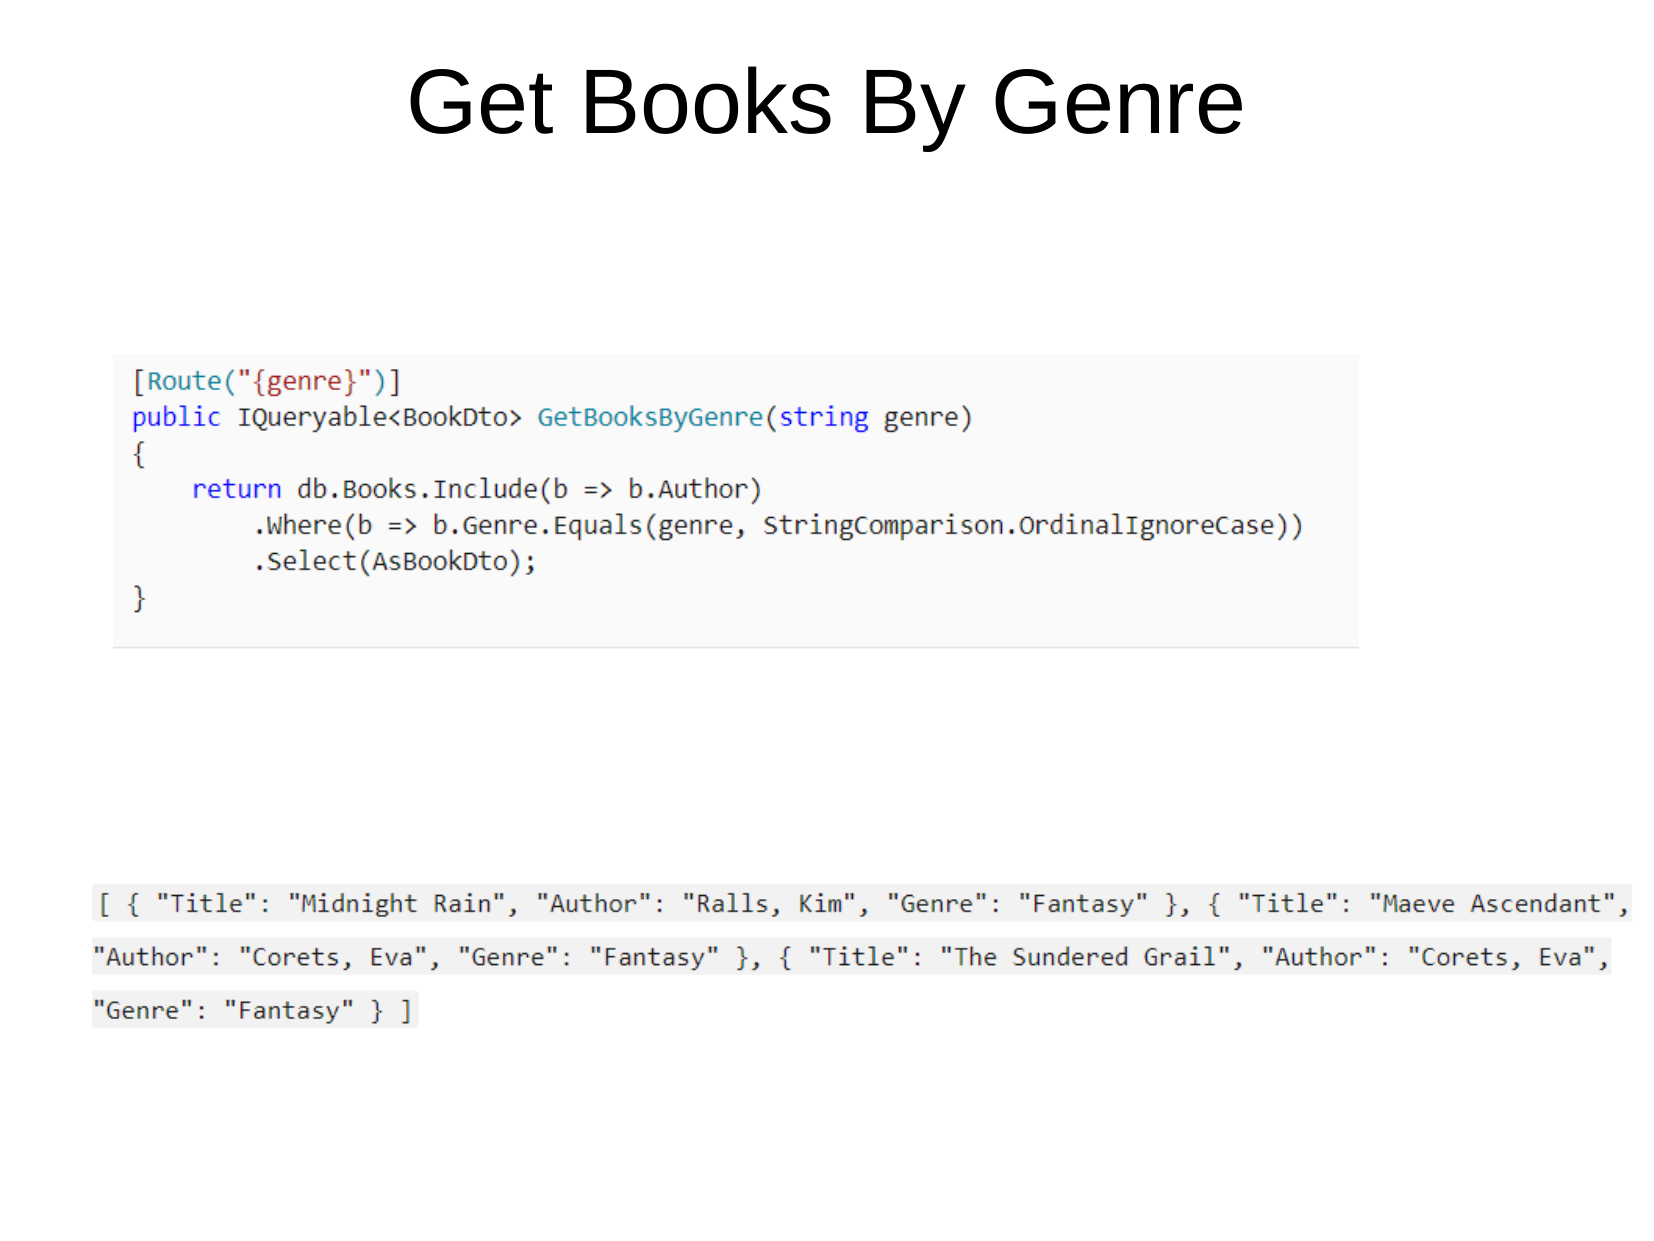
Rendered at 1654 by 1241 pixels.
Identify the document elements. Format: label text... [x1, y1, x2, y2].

picture [113, 354, 1359, 658]
title Get Books By Genre [82, 49, 1571, 257]
picture [83, 862, 1654, 1063]
